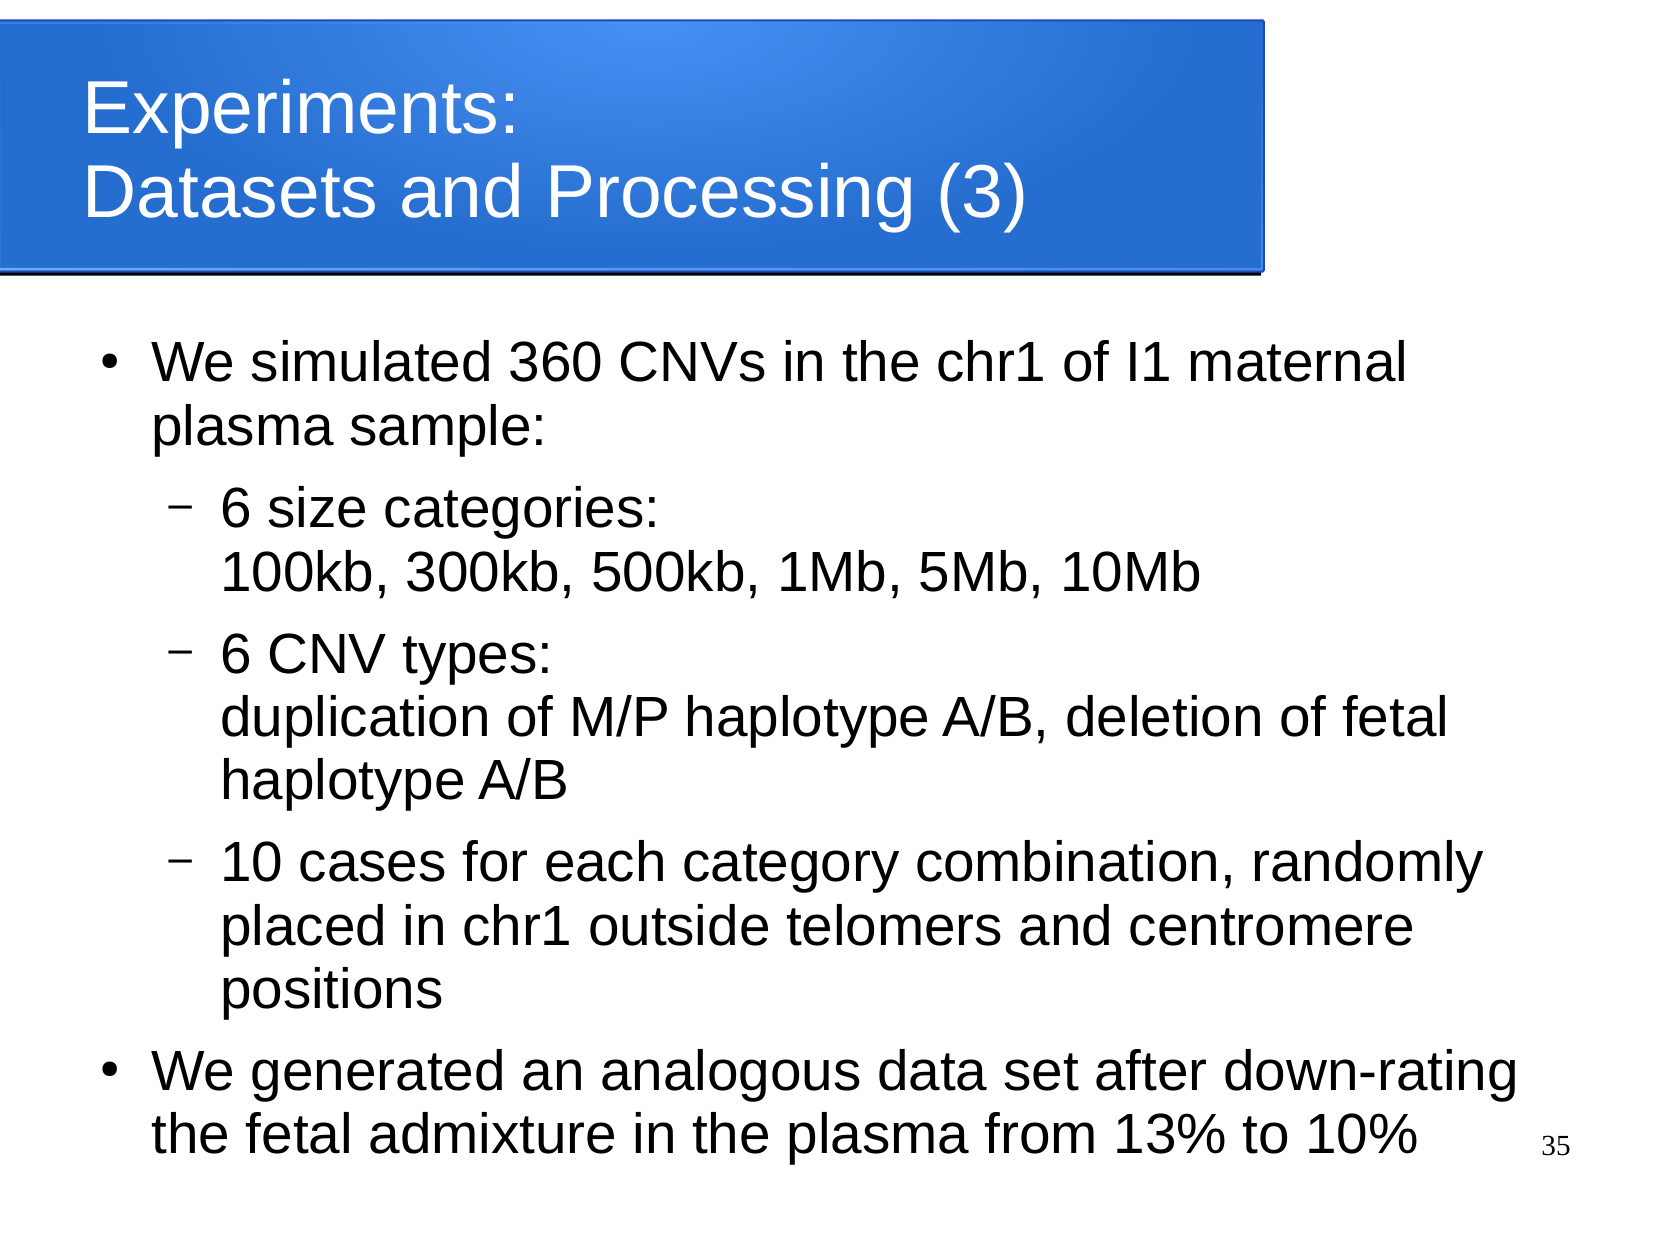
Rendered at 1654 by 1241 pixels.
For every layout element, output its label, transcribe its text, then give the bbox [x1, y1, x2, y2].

list We simulated 360 CNVs in the chr1 of I1 maternal plasma sample: 6 size categories: 100kb, 300kb, 500kb, 1Mb, 5Mb, 10Mb 6 CNV types: duplication of M/P haplotype A/B, deletion of fetal haplotype A/B 10 cases for each category combination, randomly placed in chr1 outside telomers and centromere positions We generated an analogous data set after down-rating the fetal admixture in the plasma from 13% to 10% [82, 330, 1571, 1170]
title Experiments: Datasets and Processing (3) [82, 47, 1235, 252]
